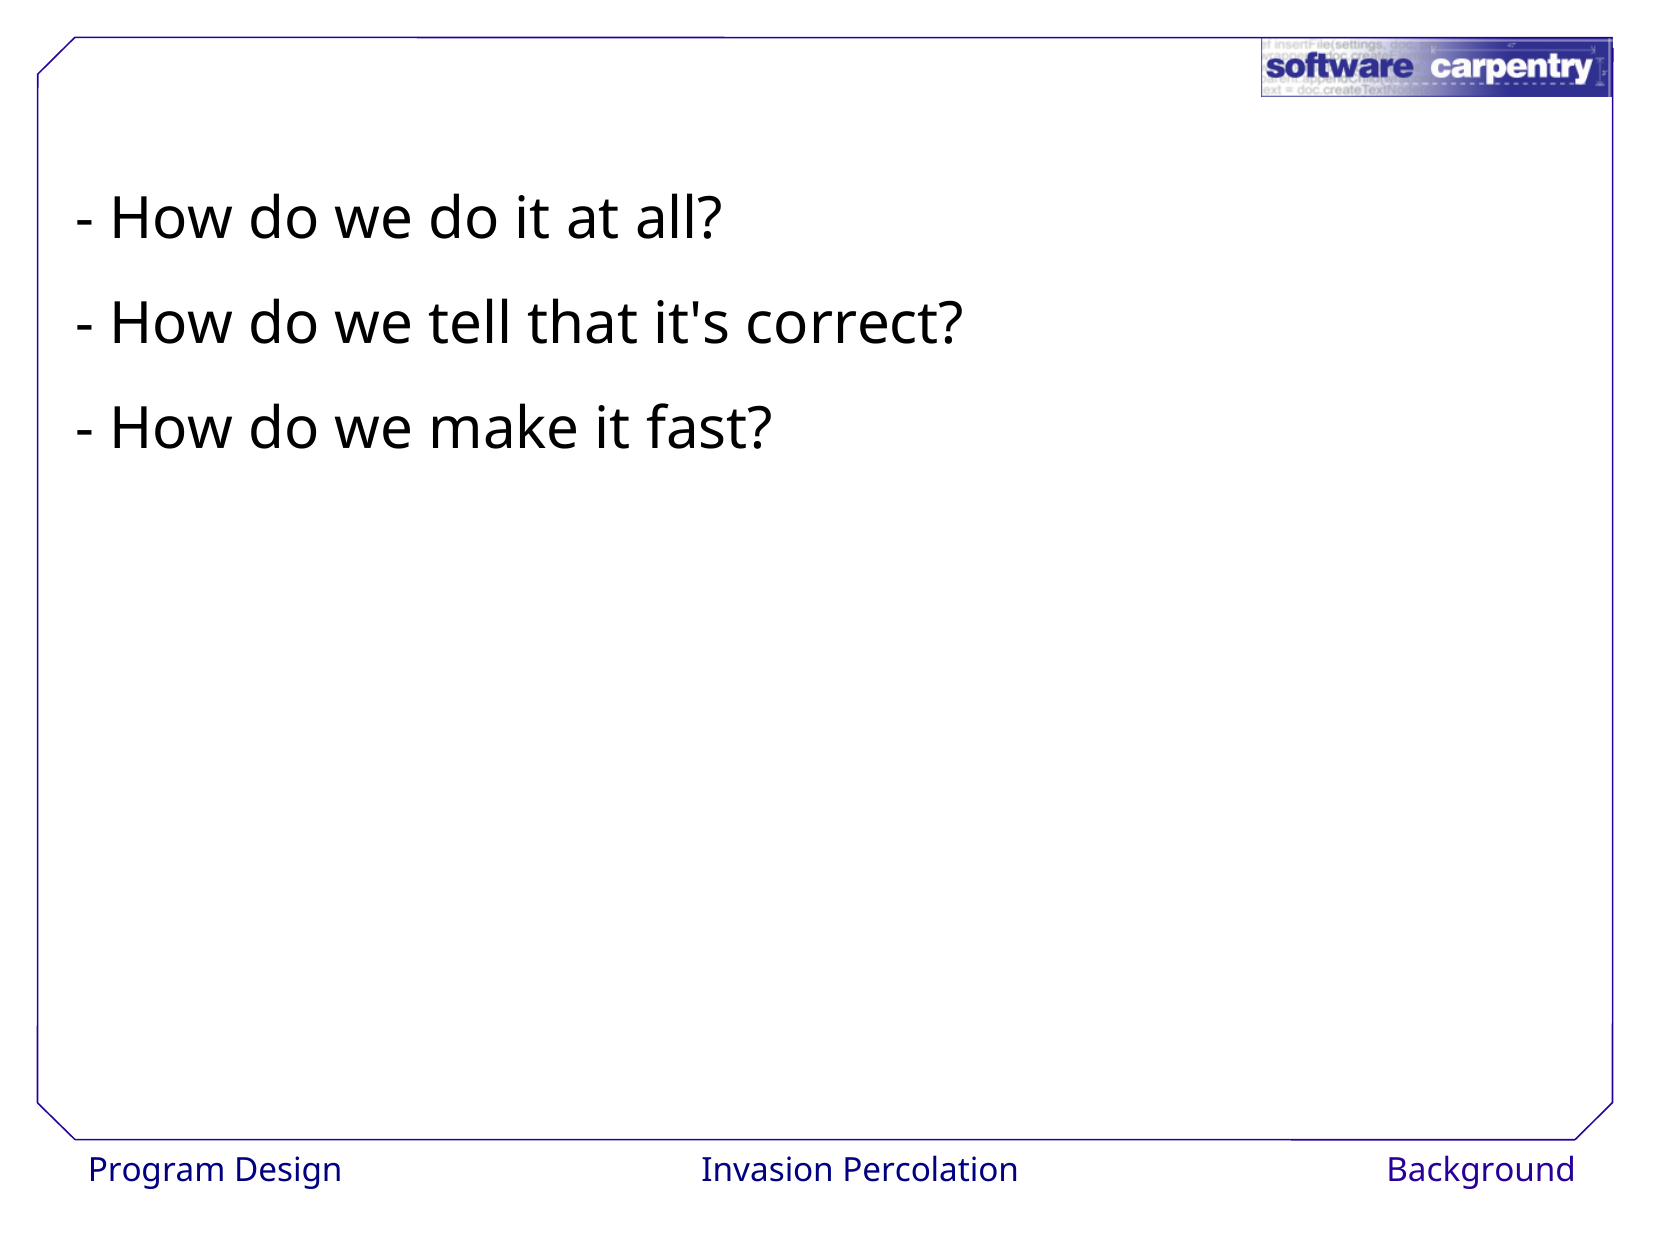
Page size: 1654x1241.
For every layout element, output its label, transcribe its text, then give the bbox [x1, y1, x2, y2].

picture [1261, 39, 1613, 97]
text_box - How do we do it at all? - How do we tell that it's correct? - How do we make it fast? [60, 138, 1130, 469]
